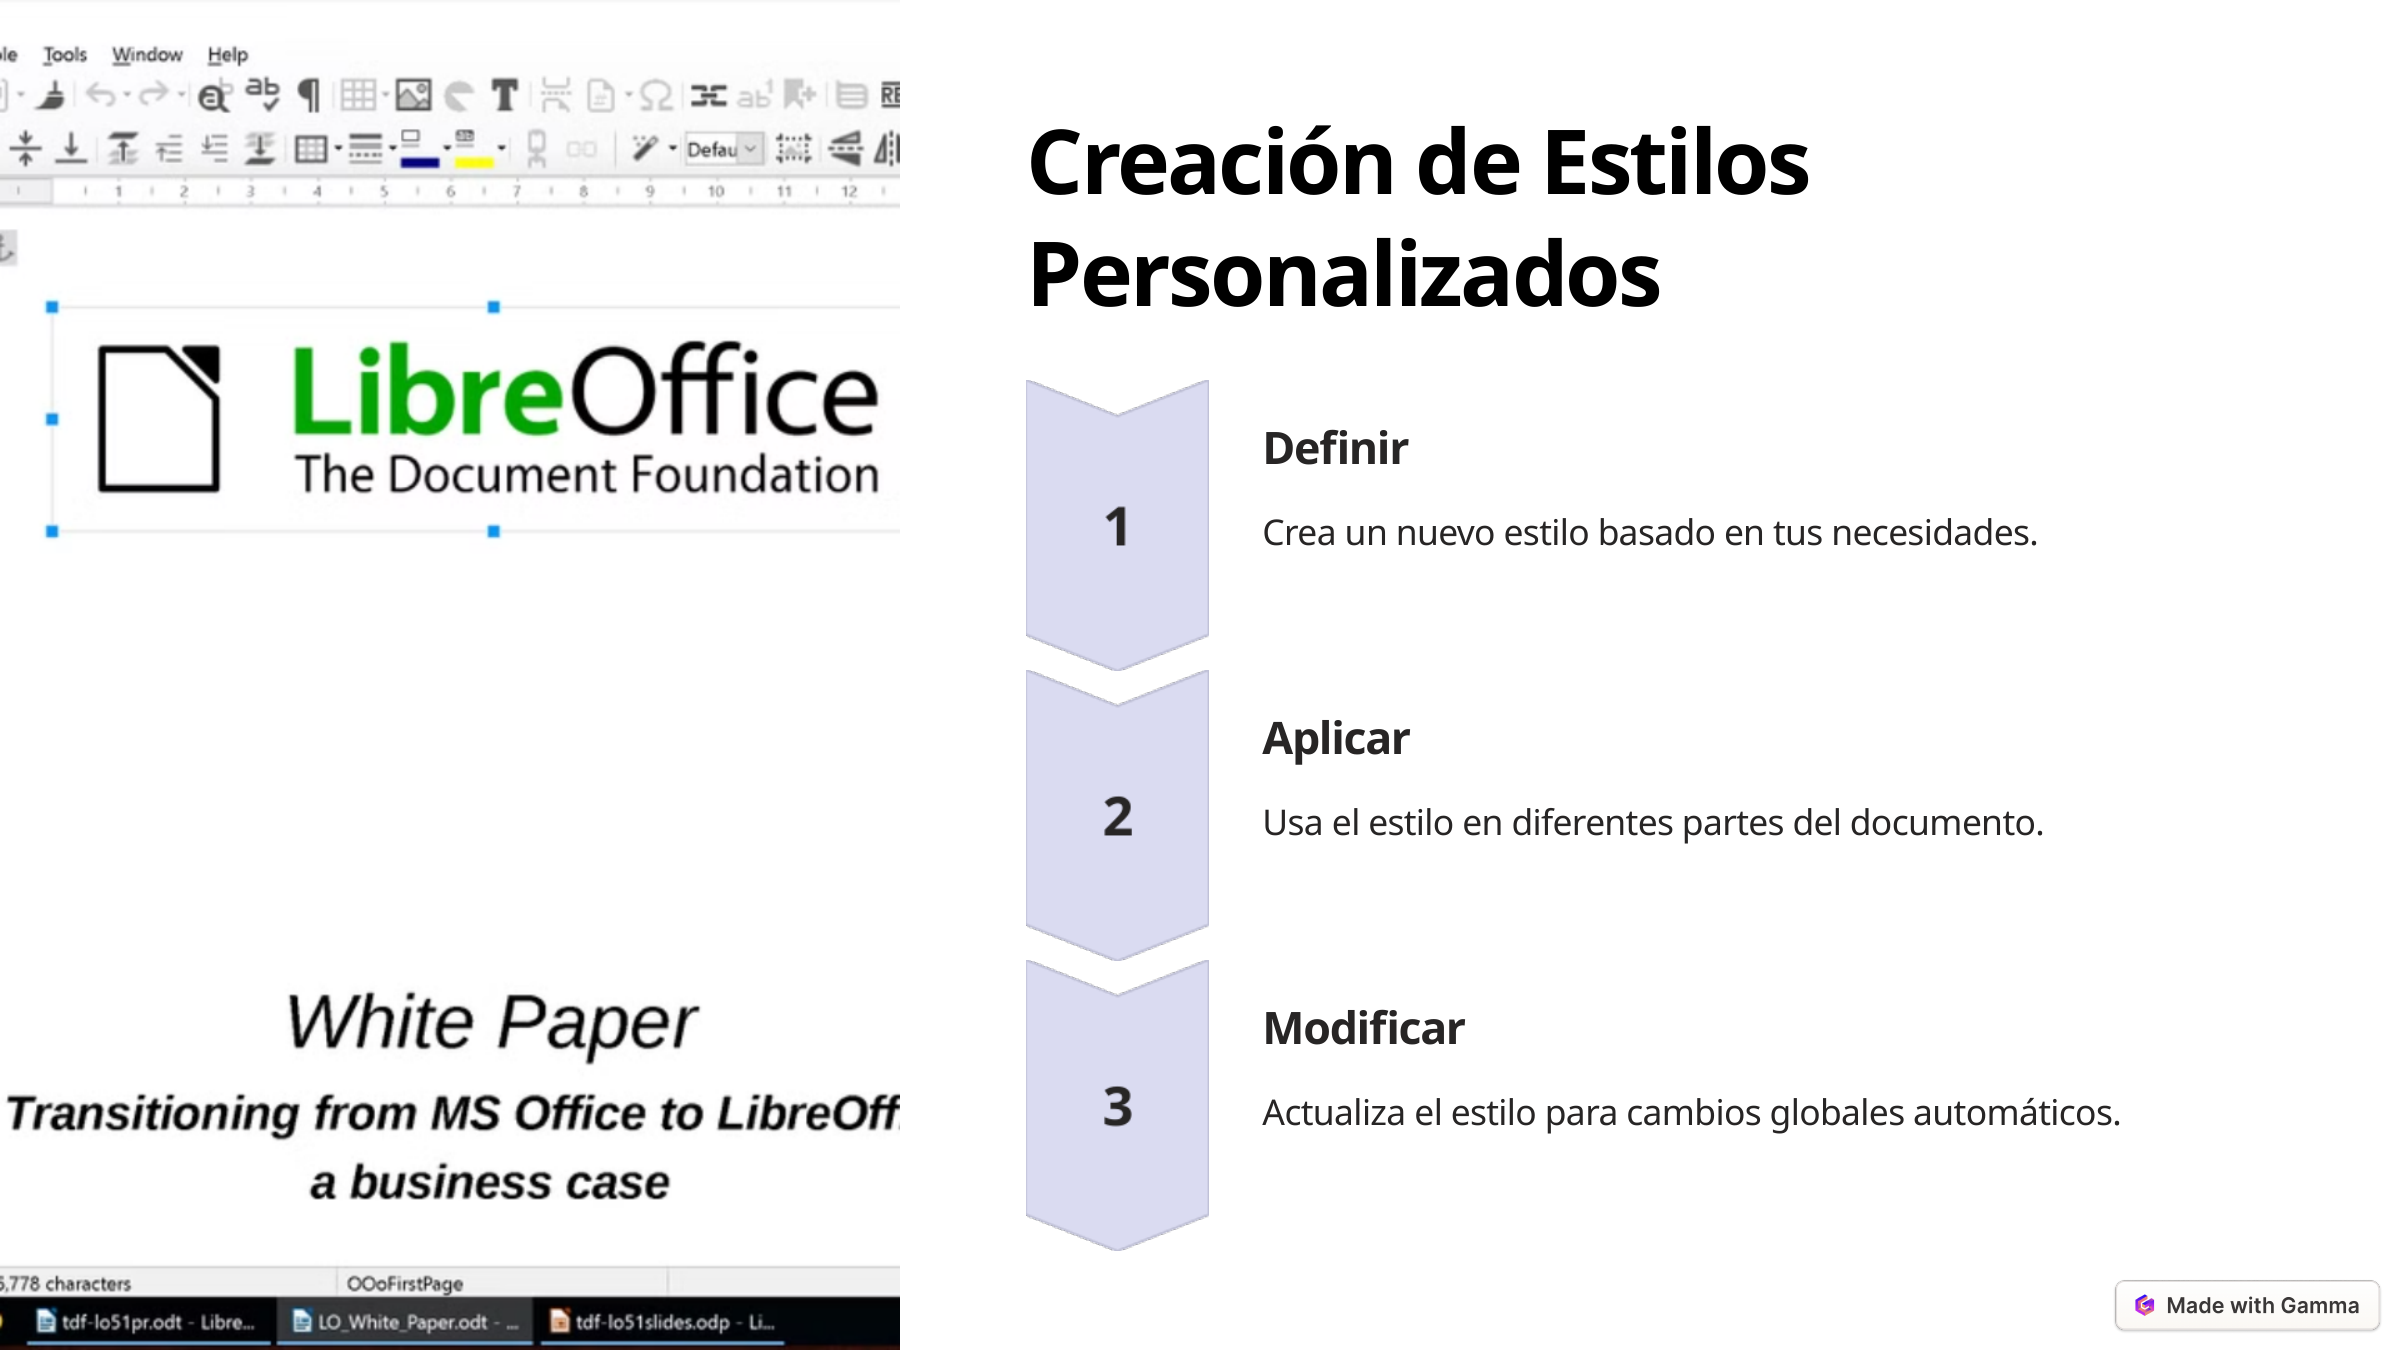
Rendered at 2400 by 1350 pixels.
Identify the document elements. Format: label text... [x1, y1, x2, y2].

text_box Creación de Estilos Personalizados [1026, 99, 2274, 327]
text_box Usa el estilo en diferentes partes del documento. [1262, 785, 2274, 844]
text_box Actualiza el estilo para cambios globales automáticos. [1262, 1075, 2274, 1134]
text_box Modificar [1262, 996, 1716, 1054]
picture [1026, 380, 1209, 1251]
text_box Aplicar [1302, 735, 1312, 749]
text_box Definir [1262, 416, 1716, 474]
text_box Crea un nuevo estilo basado en tus necesidades. [1262, 495, 2274, 554]
text_box Aplicar [1262, 706, 1716, 764]
picture [0, 0, 900, 1350]
picture [2106, 1271, 2389, 1339]
